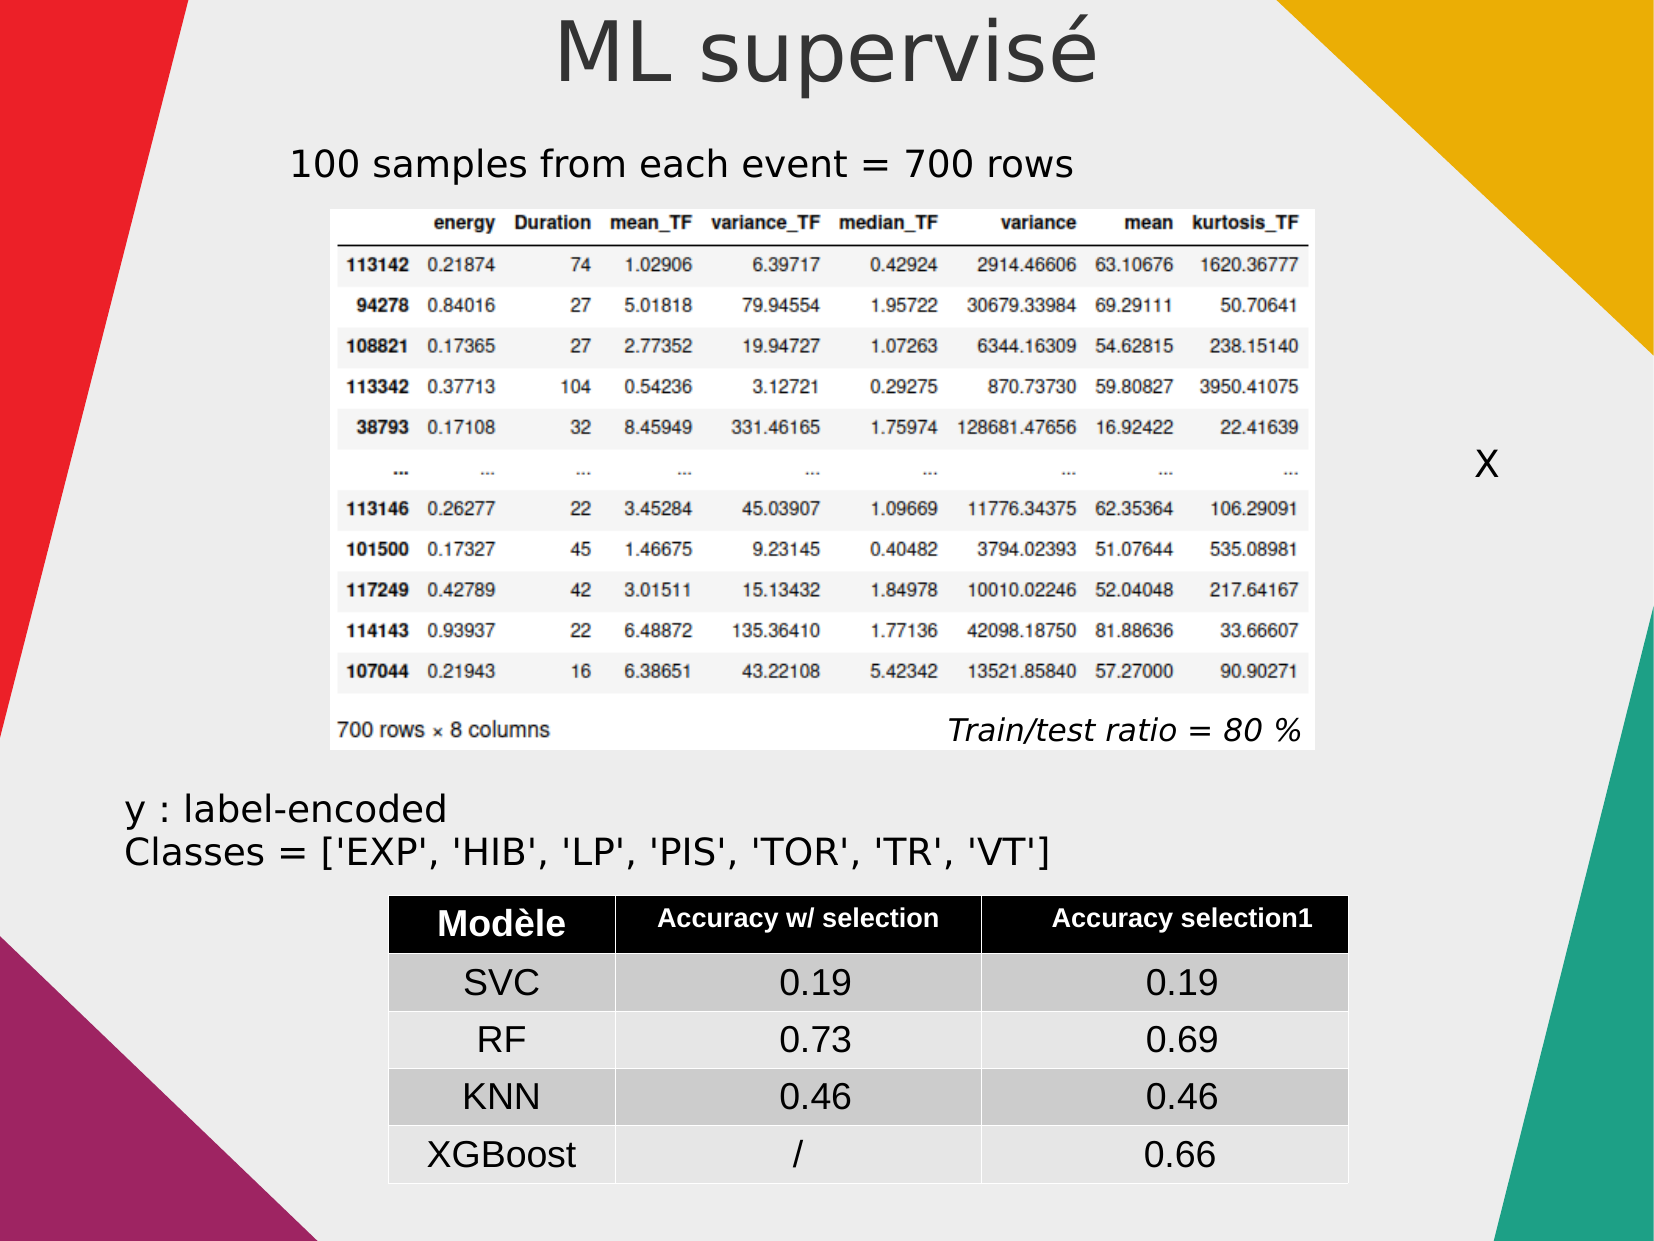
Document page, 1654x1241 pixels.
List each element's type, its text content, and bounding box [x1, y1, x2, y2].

table_cell 0.73 [616, 1012, 981, 1068]
text_box 100 samples from each event = 700 rows [274, 135, 1100, 196]
table_header Accuracy w/ selection [616, 896, 981, 953]
table_cell 0.46 [616, 1069, 981, 1125]
table_cell SVC [389, 954, 615, 1011]
text_box X [1459, 435, 1520, 496]
table_cell RF [389, 1012, 615, 1068]
table_header Accuracy selection1 [982, 896, 1348, 953]
picture [330, 209, 1315, 751]
text_box Train/test ratio = 80 % [933, 705, 1324, 766]
title ML supervisé [114, 0, 1539, 106]
table_cell 0.69 [982, 1012, 1348, 1068]
table_cell 0.19 [616, 954, 981, 1011]
table_cell KNN [389, 1069, 615, 1125]
text_box y : label-encoded Classes = ['EXP', 'HIB', 'LP', 'PIS', 'TOR', 'TR', 'VT'] [109, 780, 1175, 886]
table_cell 0.19 [982, 954, 1348, 1011]
table_header Modèle [389, 896, 615, 953]
table_cell 0.46 [982, 1069, 1348, 1125]
table_cell XGBoost [389, 1126, 615, 1183]
table_cell / [616, 1126, 981, 1183]
table_cell 0.66 [982, 1126, 1348, 1183]
